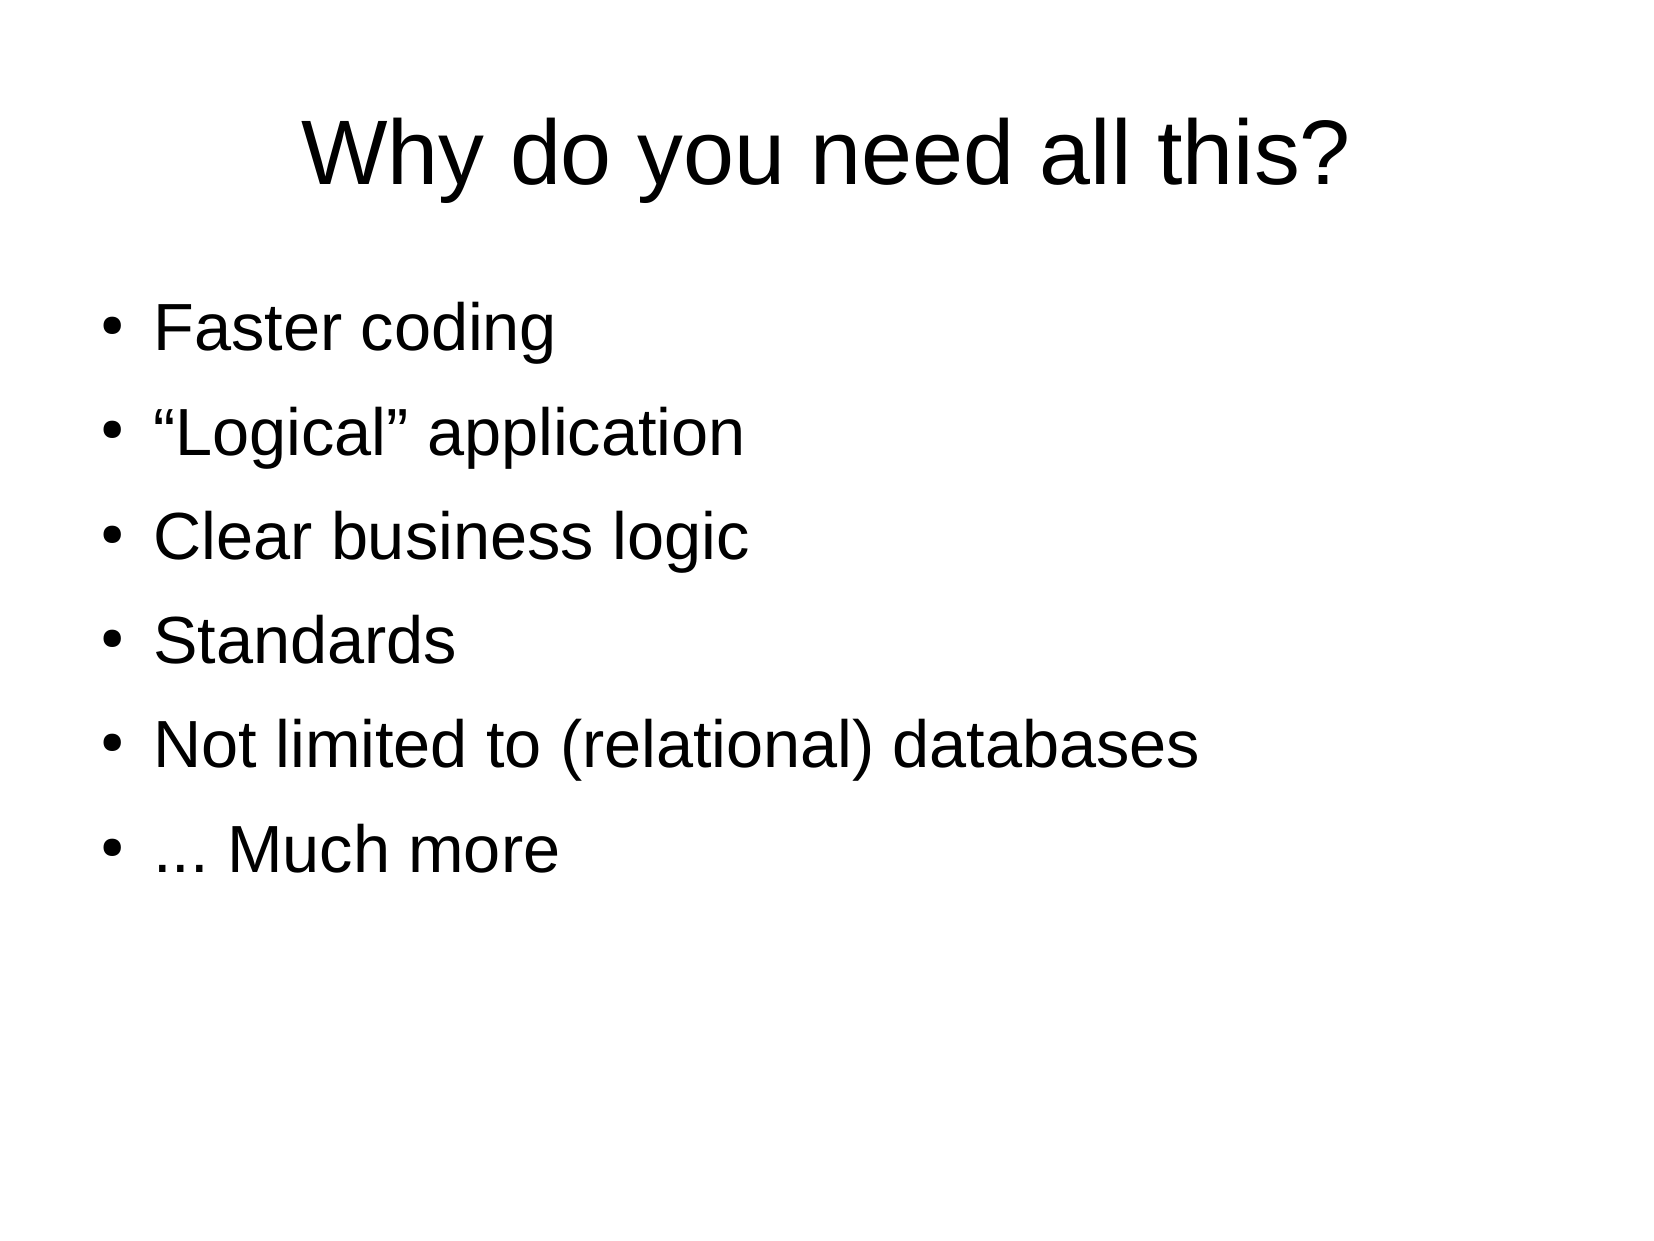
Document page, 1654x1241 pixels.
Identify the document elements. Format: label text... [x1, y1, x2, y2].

title Why do you need all this? [82, 49, 1571, 257]
list Faster coding “Logical” application Clear business logic Standards Not limited to (relational) databases ... Much more [82, 290, 1571, 1109]
